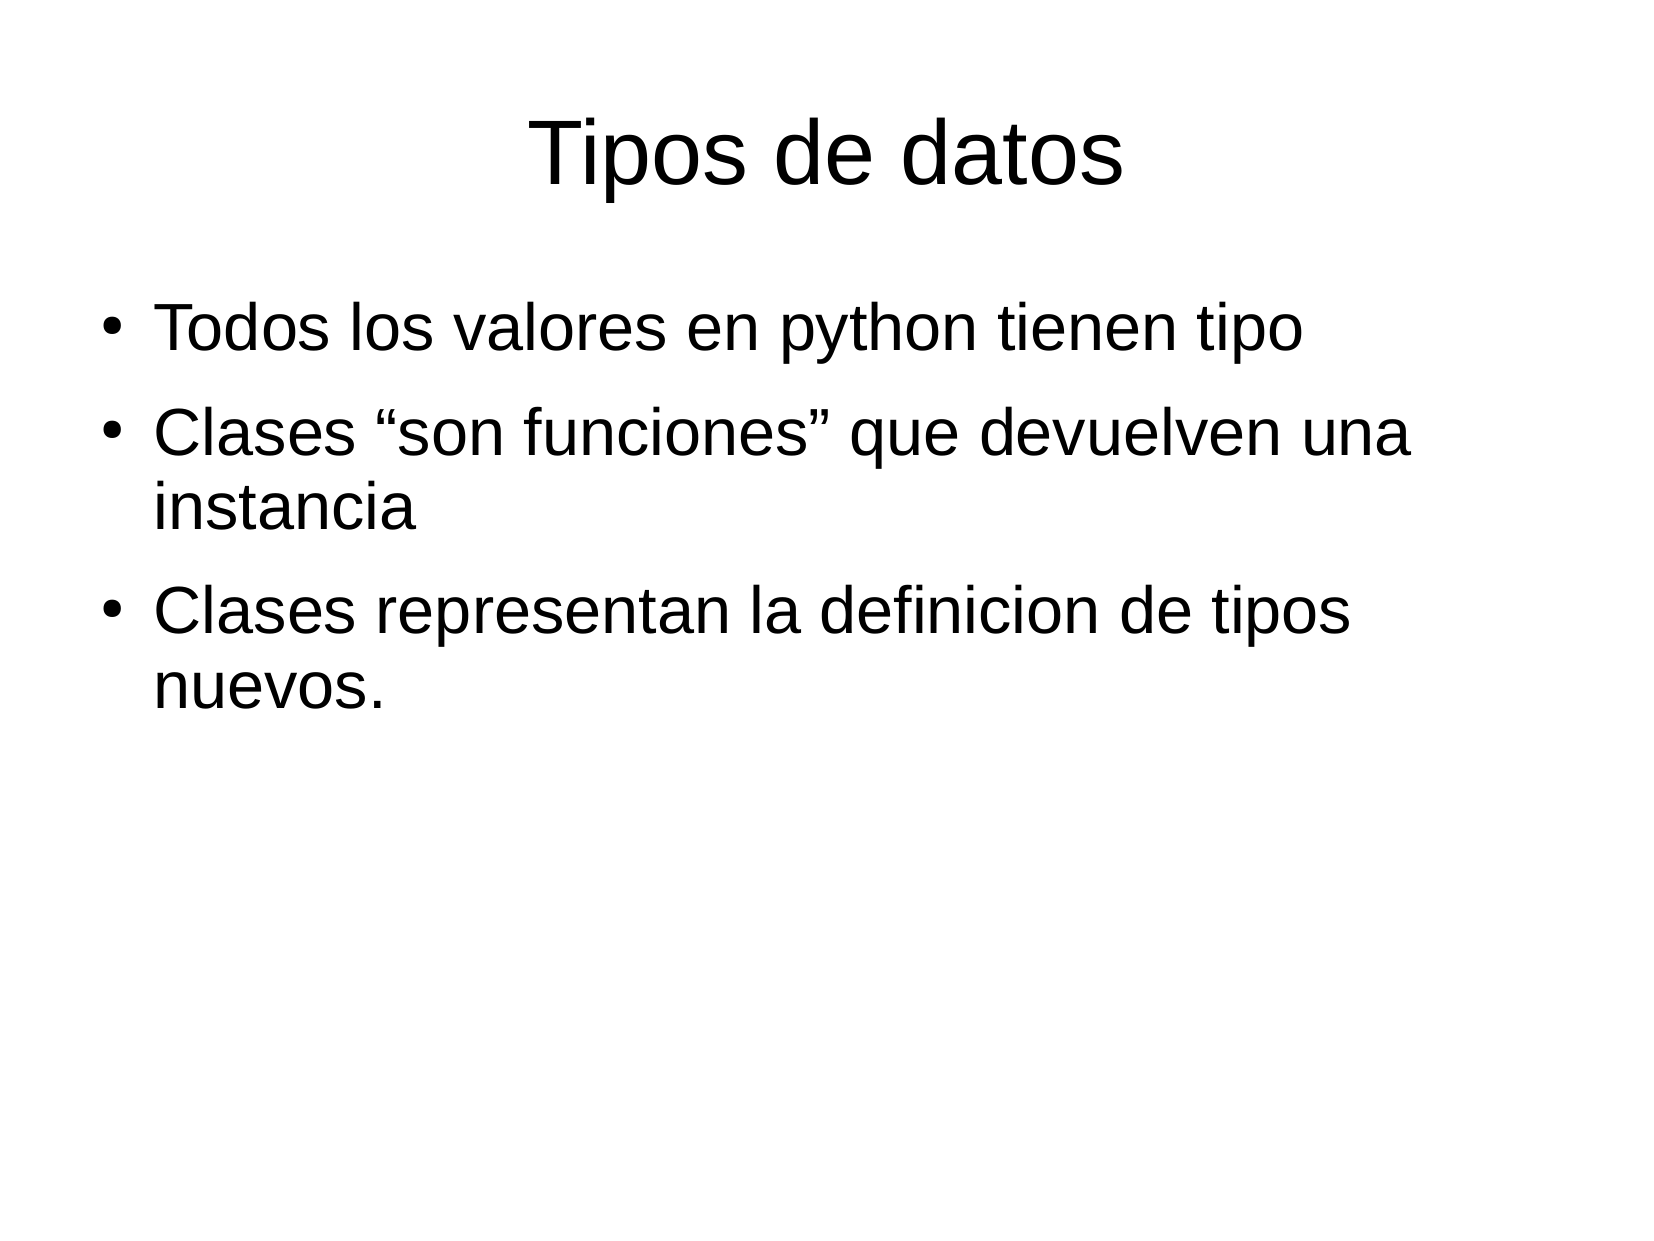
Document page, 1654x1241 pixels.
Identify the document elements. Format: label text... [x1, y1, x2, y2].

title Tipos de datos [82, 49, 1571, 257]
list Todos los valores en python tienen tipo Clases “son funciones” que devuelven una instancia Clases representan la definicion de tipos nuevos. [82, 290, 1571, 1010]
